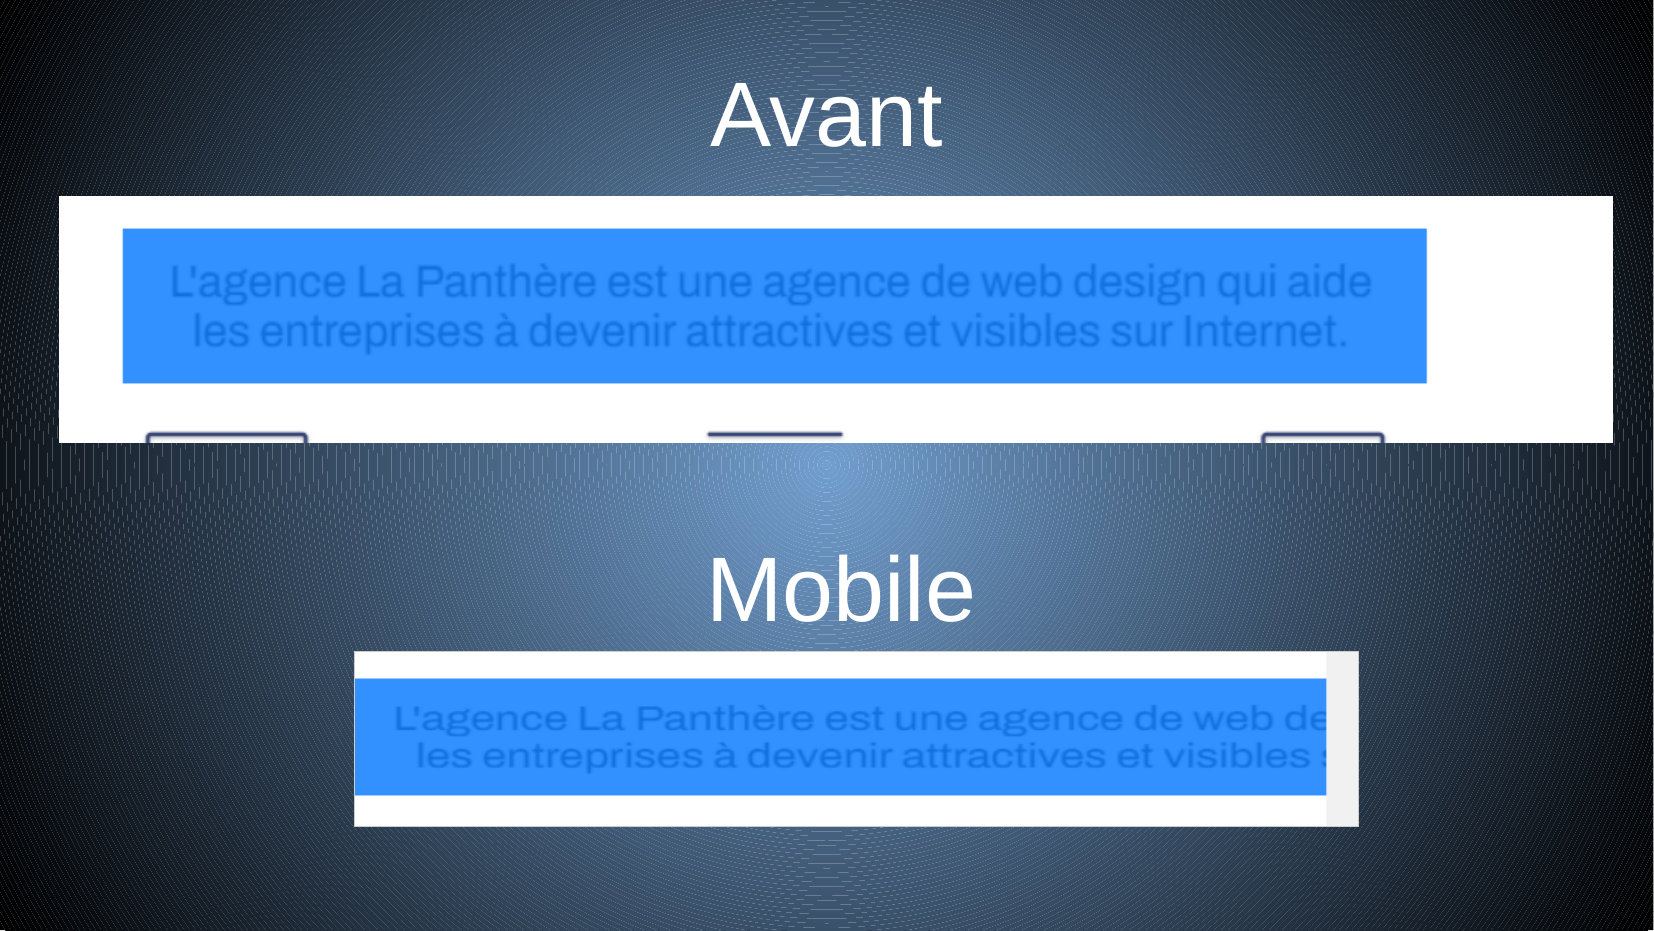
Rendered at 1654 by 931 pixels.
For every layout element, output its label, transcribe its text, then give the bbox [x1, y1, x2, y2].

picture [354, 651, 1359, 827]
text_box Mobile [88, 531, 1595, 649]
picture [59, 196, 1613, 443]
title Avant [82, 37, 1571, 193]
